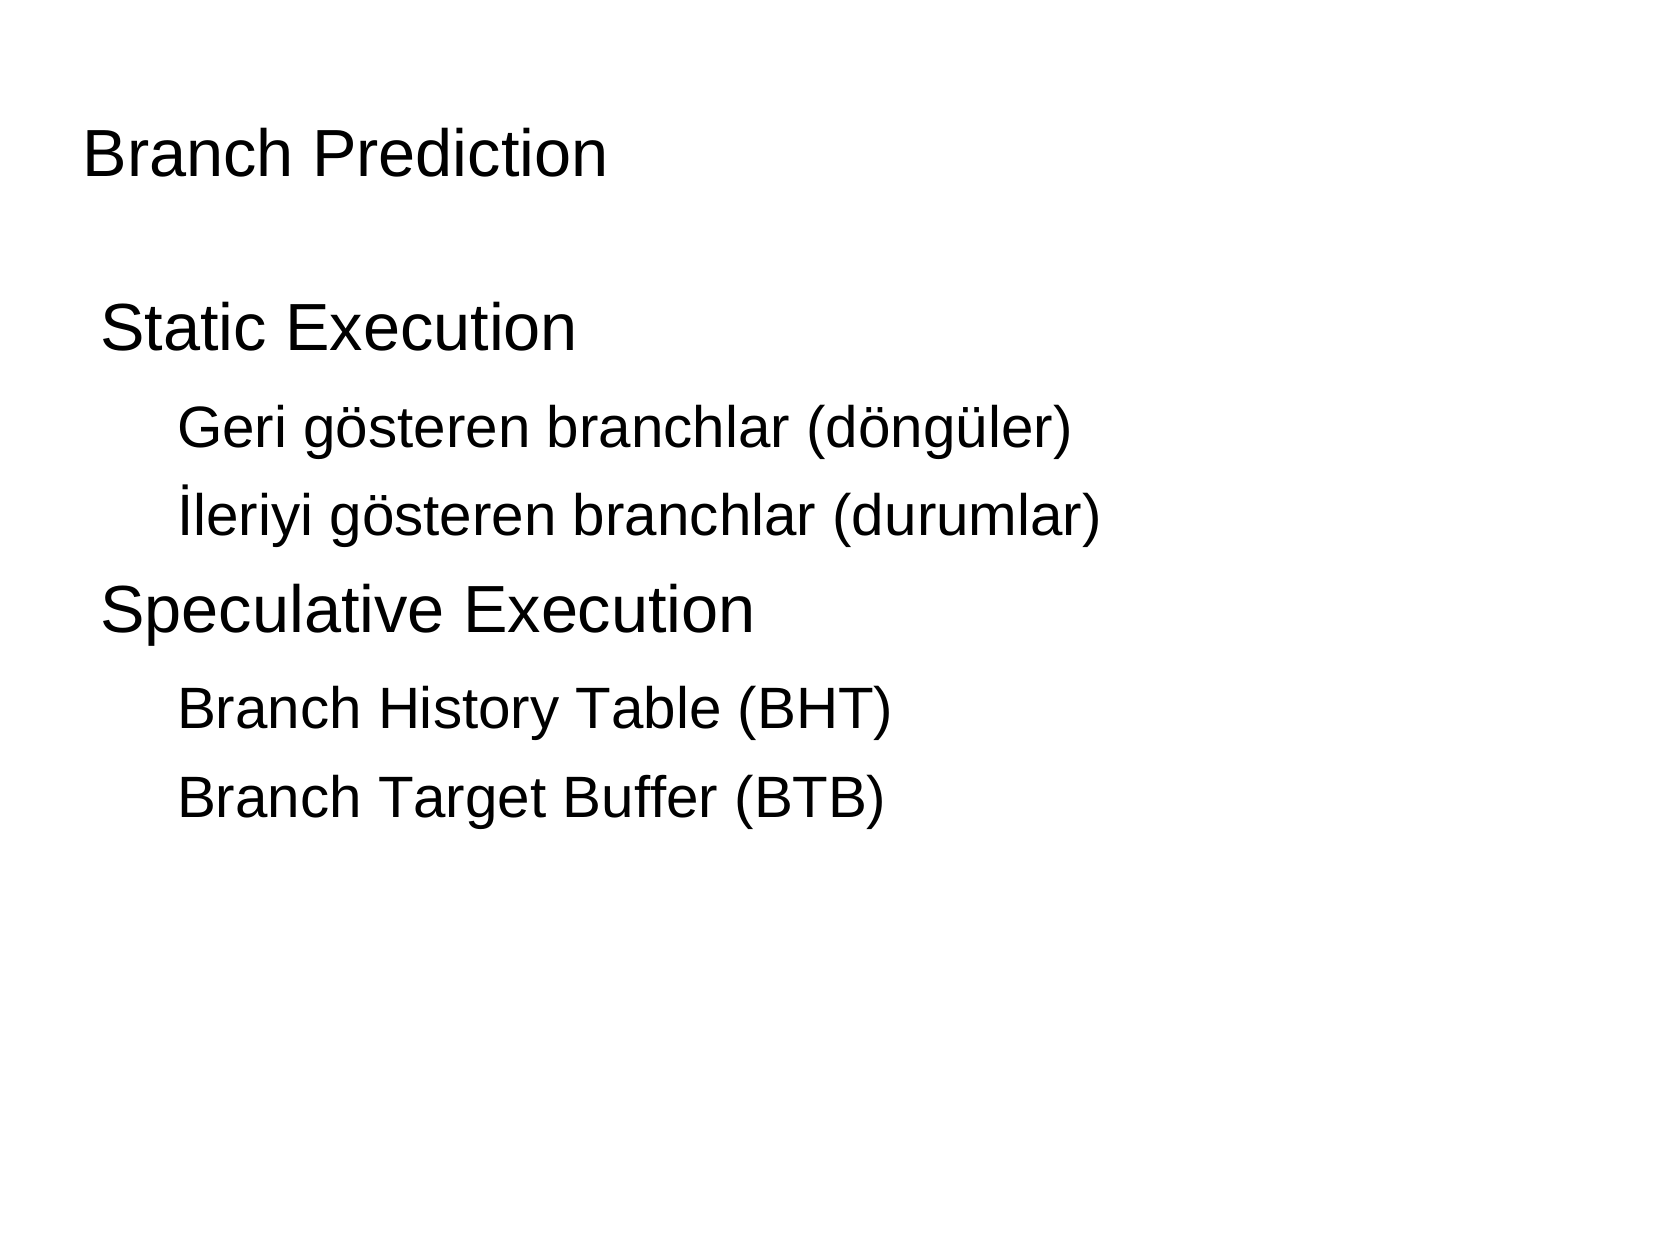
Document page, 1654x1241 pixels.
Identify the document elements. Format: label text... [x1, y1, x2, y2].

list Static Execution Geri gösteren branchlar (döngüler) İleriyi gösteren branchlar (durumlar) Speculative Execution Branch History Table (BHT) Branch Target Buffer (BTB) [82, 290, 1571, 1109]
title Branch Prediction [82, 49, 1571, 257]
